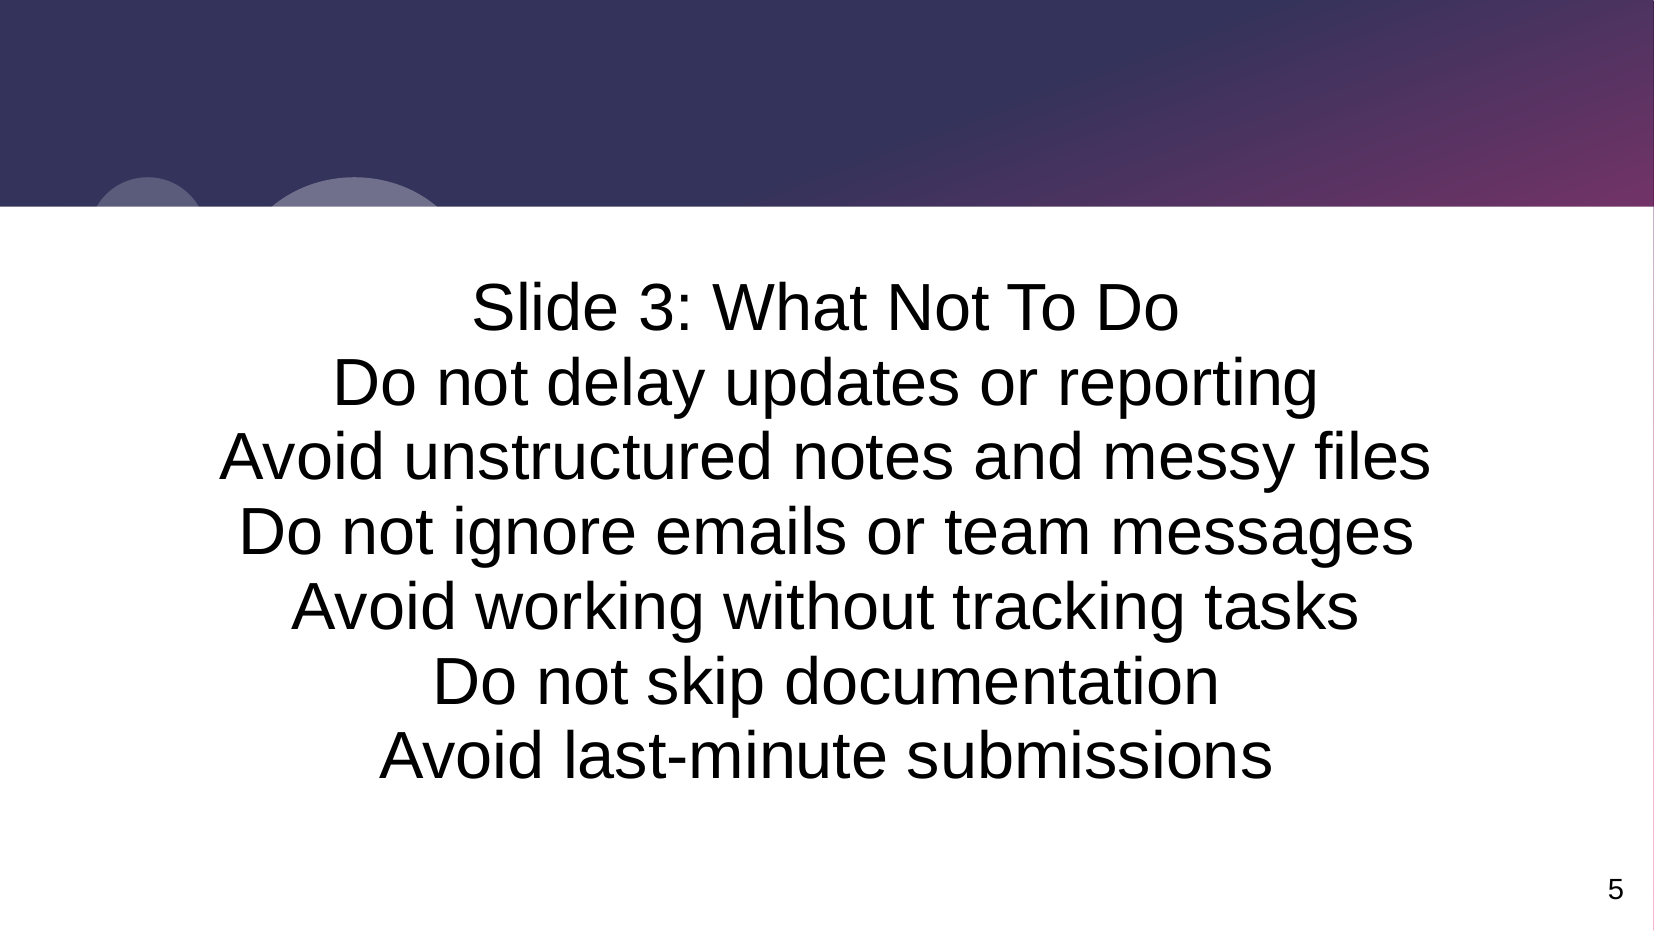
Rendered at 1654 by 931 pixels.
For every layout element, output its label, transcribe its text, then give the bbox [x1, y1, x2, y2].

subtitle Slide 3: What Not To Do Do not delay updates or reporting Avoid unstructured notes and messy files Do not ignore emails or team messages Avoid working without tracking tasks Do not skip documentation Avoid last-minute submissions [88, 236, 1565, 827]
